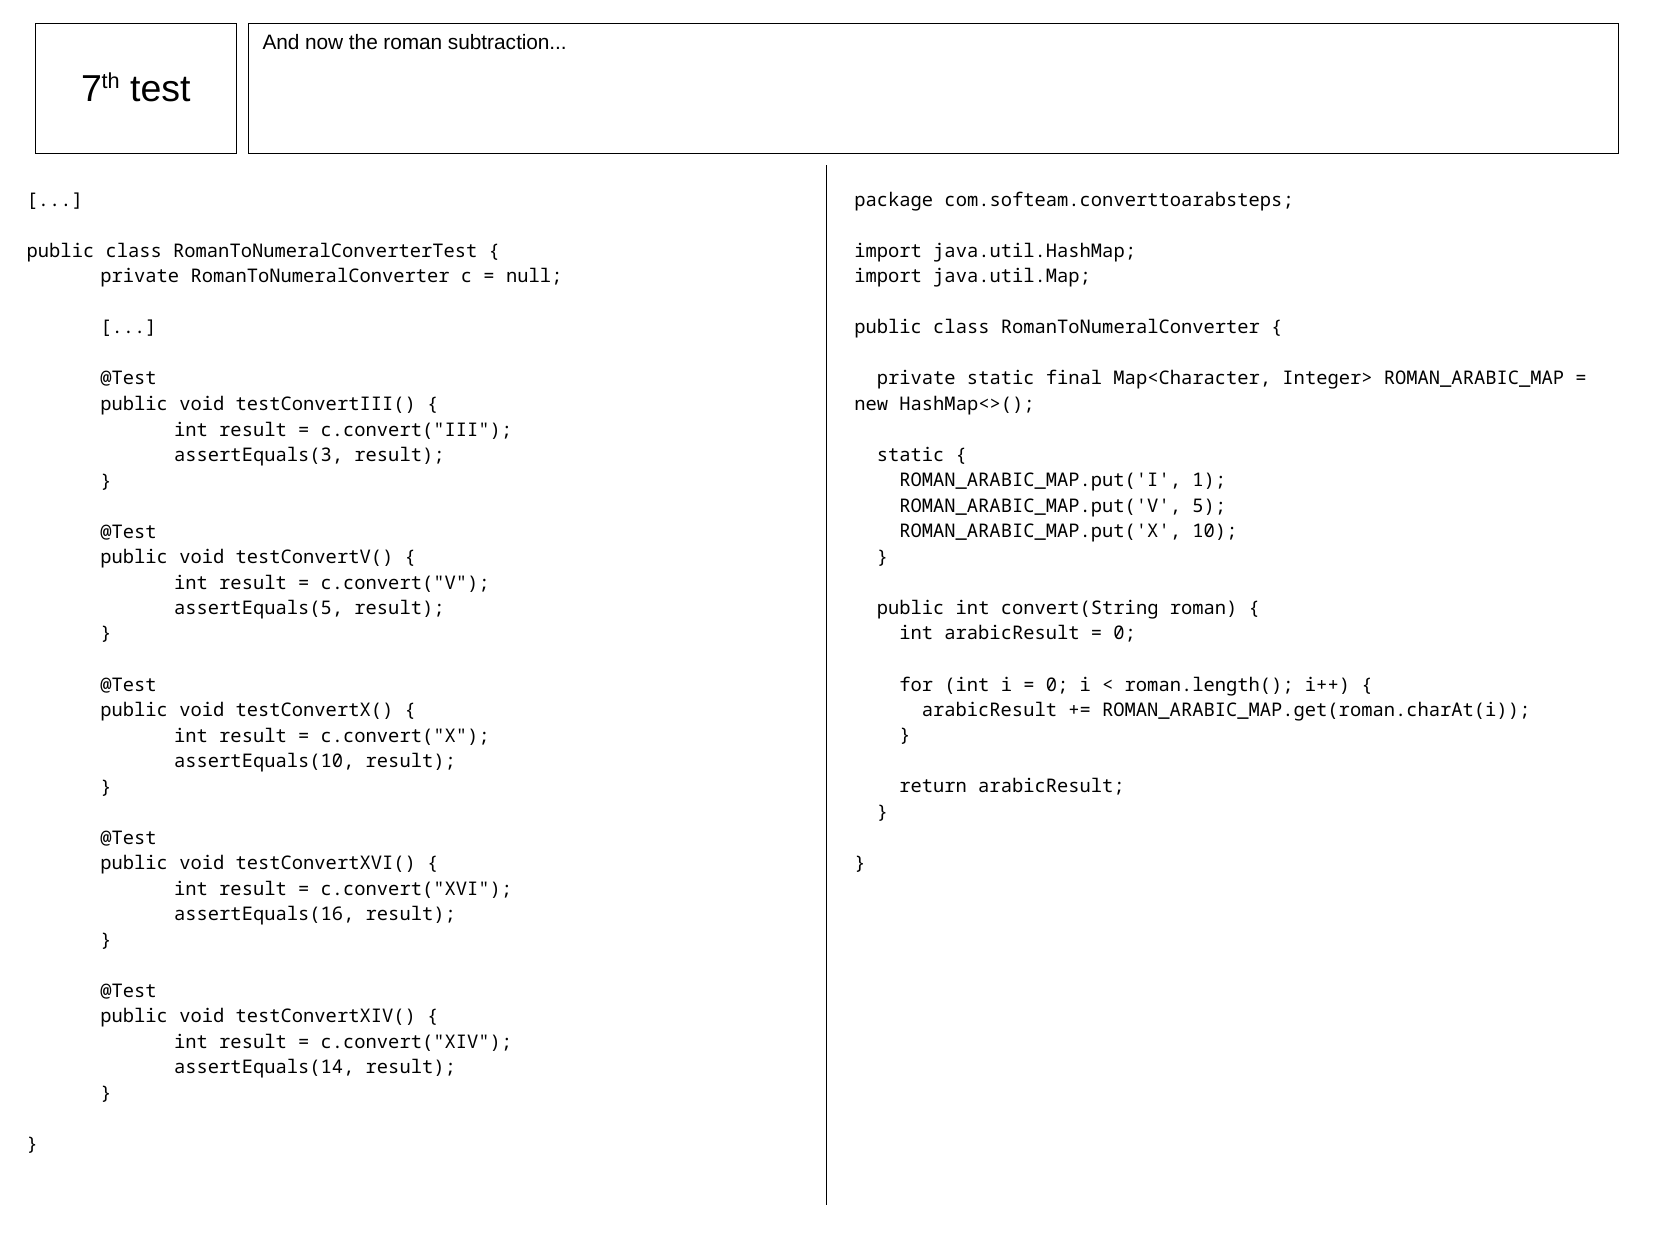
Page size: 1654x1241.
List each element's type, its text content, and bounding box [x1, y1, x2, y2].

text_box And now the roman subtraction... [248, 23, 1619, 154]
text_box package com.softeam.converttoarabsteps; import java.util.HashMap; import java.util.Map; public class RomanToNumeralConverter { private static final Map<Character, Integer> ROMAN_ARABIC_MAP = new HashMap<>(); static { ROMAN_ARABIC_MAP.put('I', 1); ROMAN_ARABIC_MAP.put('V', 5); ROMAN_ARABIC_MAP.put('X', 10); } public int convert(String roman) { int arabicResult = 0; for (int i = 0; i < roman.length(); i++) { arabicResult += ROMAN_ARABIC_MAP.get(roman.charAt(i)); } return arabicResult; } } [839, 178, 1620, 811]
text_box 7th test [35, 23, 237, 154]
text_box [...] public class RomanToNumeralConverterTest { private RomanToNumeralConverter c = null; [...] @Test public void testConvertIII() { int result = c.convert("III"); assertEquals(3, result); } @Test public void testConvertV() { int result = c.convert("V"); assertEquals(5, result); } @Test public void testConvertX() { int result = c.convert("X"); assertEquals(10, result); } @Test public void testConvertXVI() { int result = c.convert("XVI"); assertEquals(16, result); } @Test public void testConvertXIV() { int result = c.convert("XIV"); assertEquals(14, result); } } [11, 178, 792, 1119]
